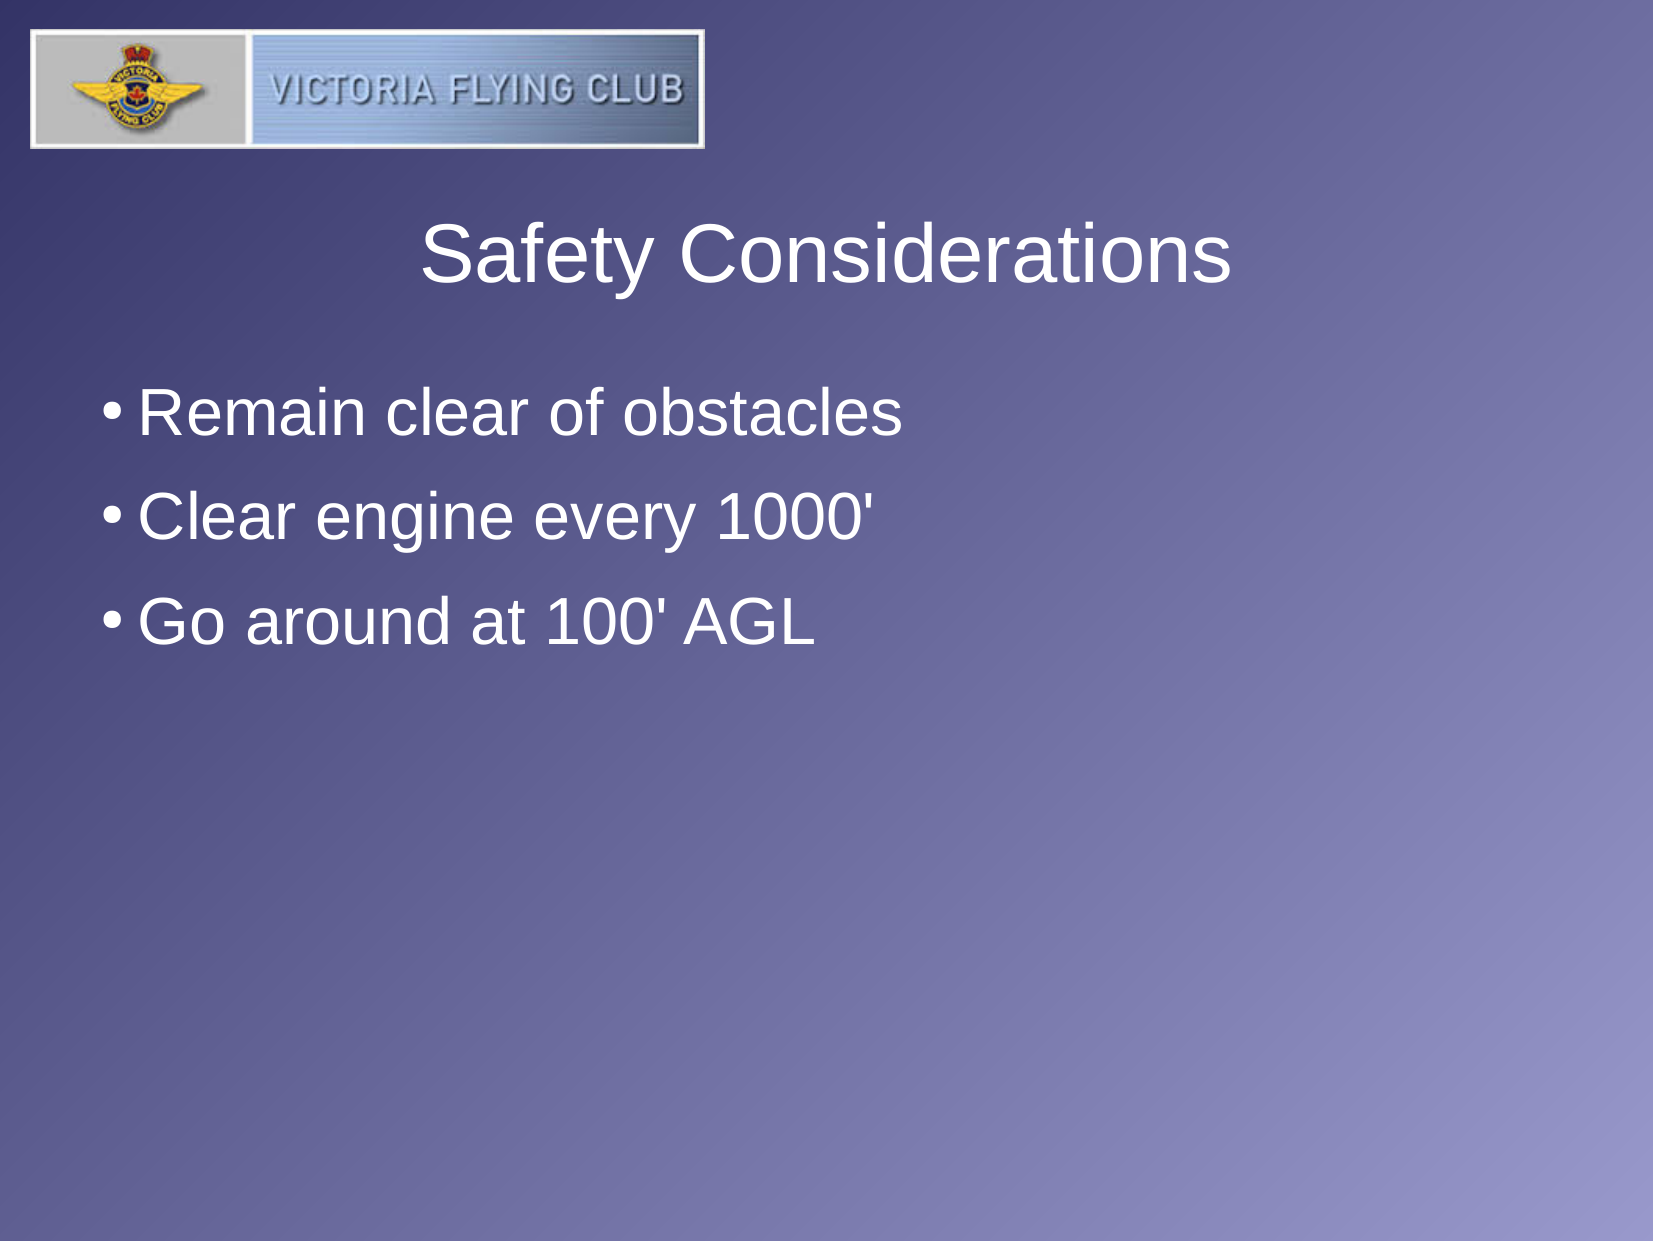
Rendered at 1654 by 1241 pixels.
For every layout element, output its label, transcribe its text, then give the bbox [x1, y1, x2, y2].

list Remain clear of obstacles Clear engine every 1000' Go around at 100' AGL [82, 375, 1571, 1095]
picture [30, 29, 705, 149]
title Safety Considerations [82, 150, 1571, 358]
